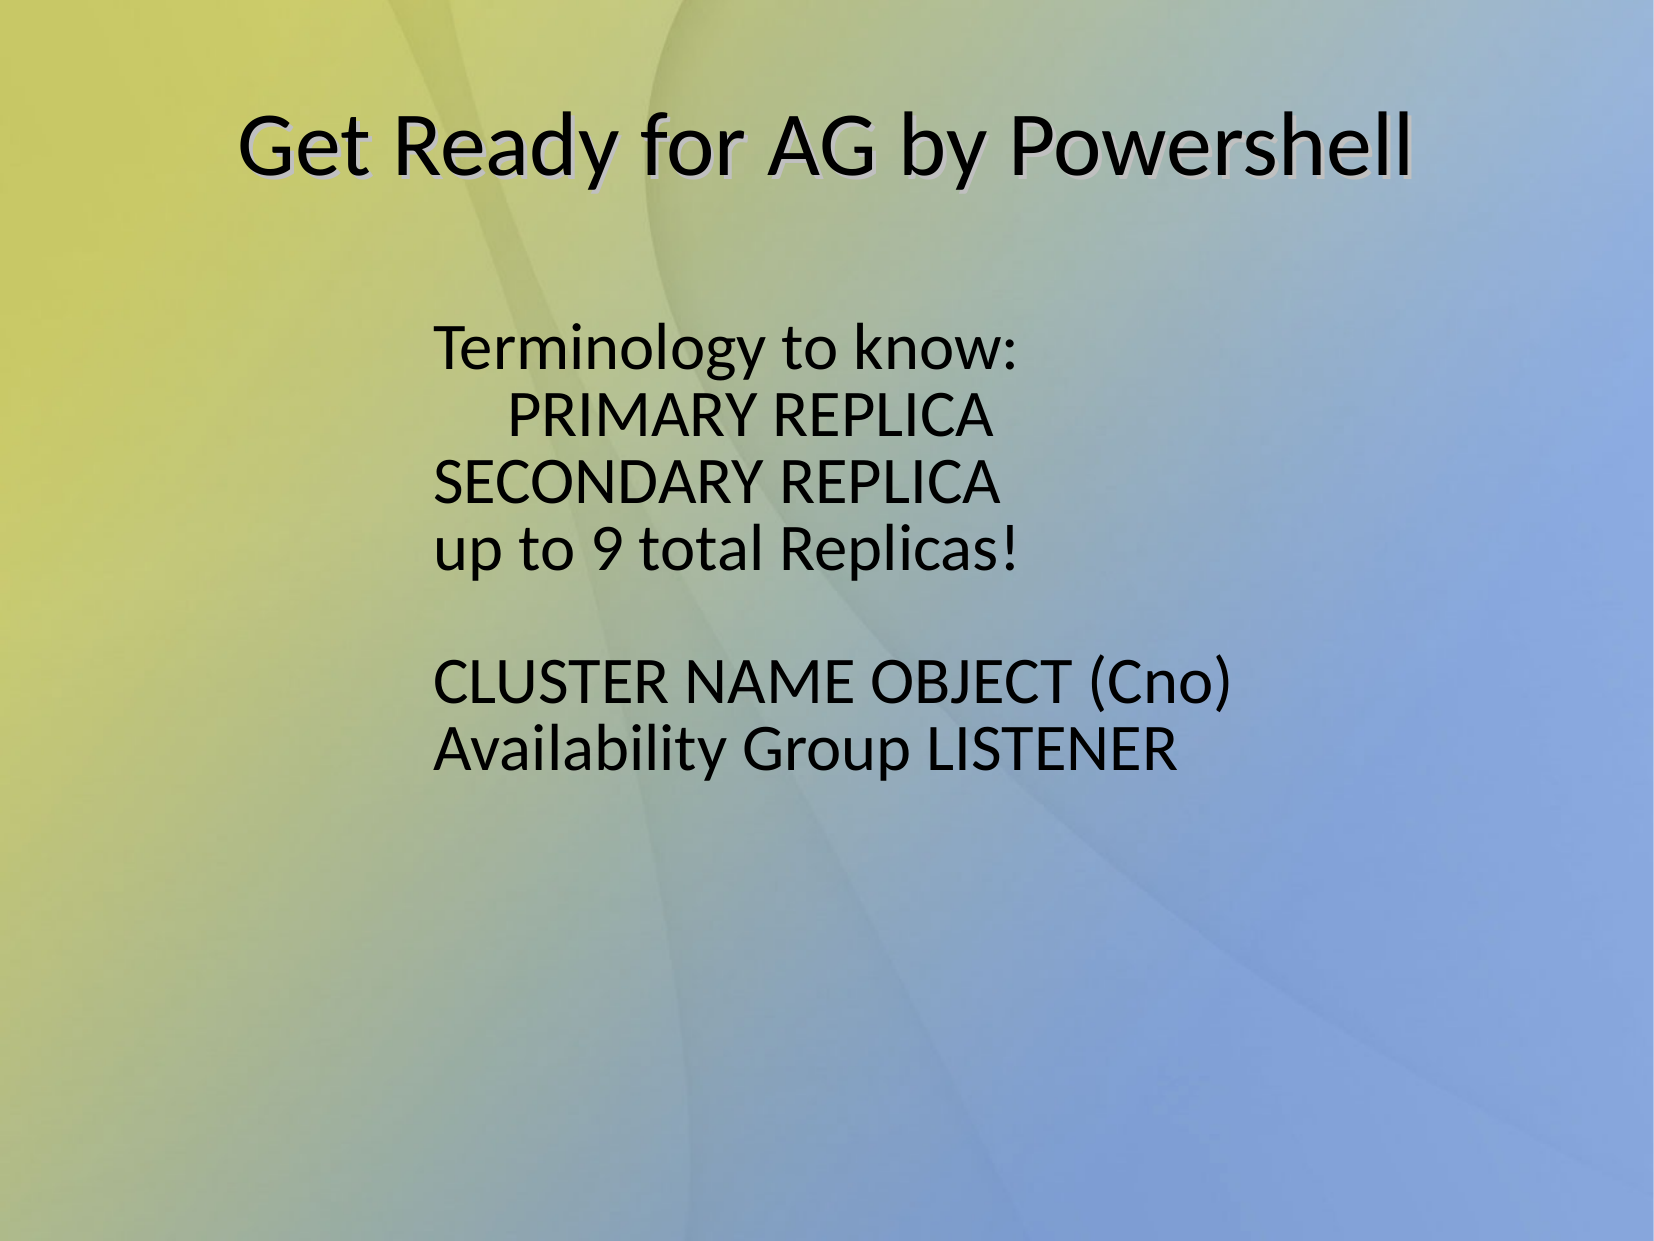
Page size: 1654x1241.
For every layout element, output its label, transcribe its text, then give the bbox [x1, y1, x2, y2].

text_box Terminology to know: PRIMARY REPLICA SECONDARY REPLICA up to 9 total Replicas! CLUSTER NAME OBJECT (Cno) Availability Group LISTENER [418, 312, 1249, 796]
title Get Ready for AG by Powershell [82, 49, 1571, 257]
picture [0, 0, 1654, 1241]
